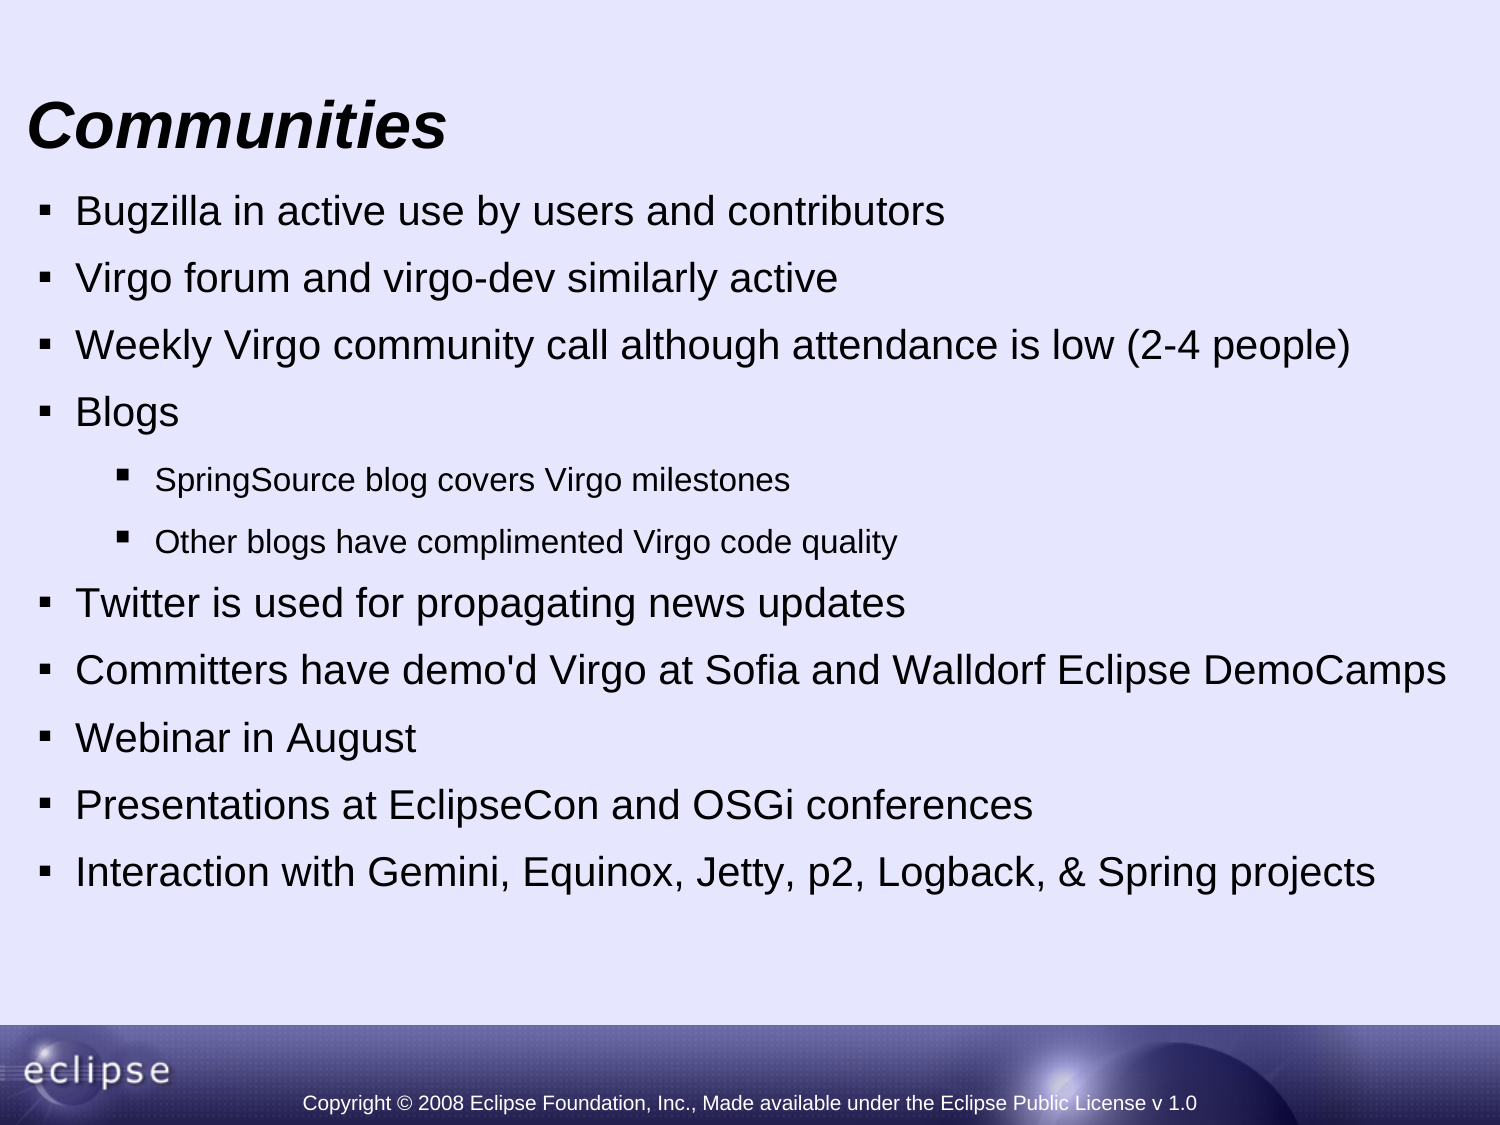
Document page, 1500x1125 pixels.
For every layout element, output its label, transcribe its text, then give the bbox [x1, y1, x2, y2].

list Bugzilla in active use by users and contributors Virgo forum and virgo-dev similarly active Weekly Virgo community call although attendance is low (2-4 people) Blogs SpringSource blog covers Virgo milestones Other blogs have complimented Virgo code quality Twitter is used for propagating news updates Committers have demo'd Virgo at Sofia and Walldorf Eclipse DemoCamps Webinar in August Presentations at EclipseCon and OSGi conferences Interaction with Gemini, Equinox, Jetty, p2, Logback, & Spring projects [37, 187, 1463, 1021]
title Communities [26, 84, 1474, 172]
picture [0, 1025, 1500, 1125]
